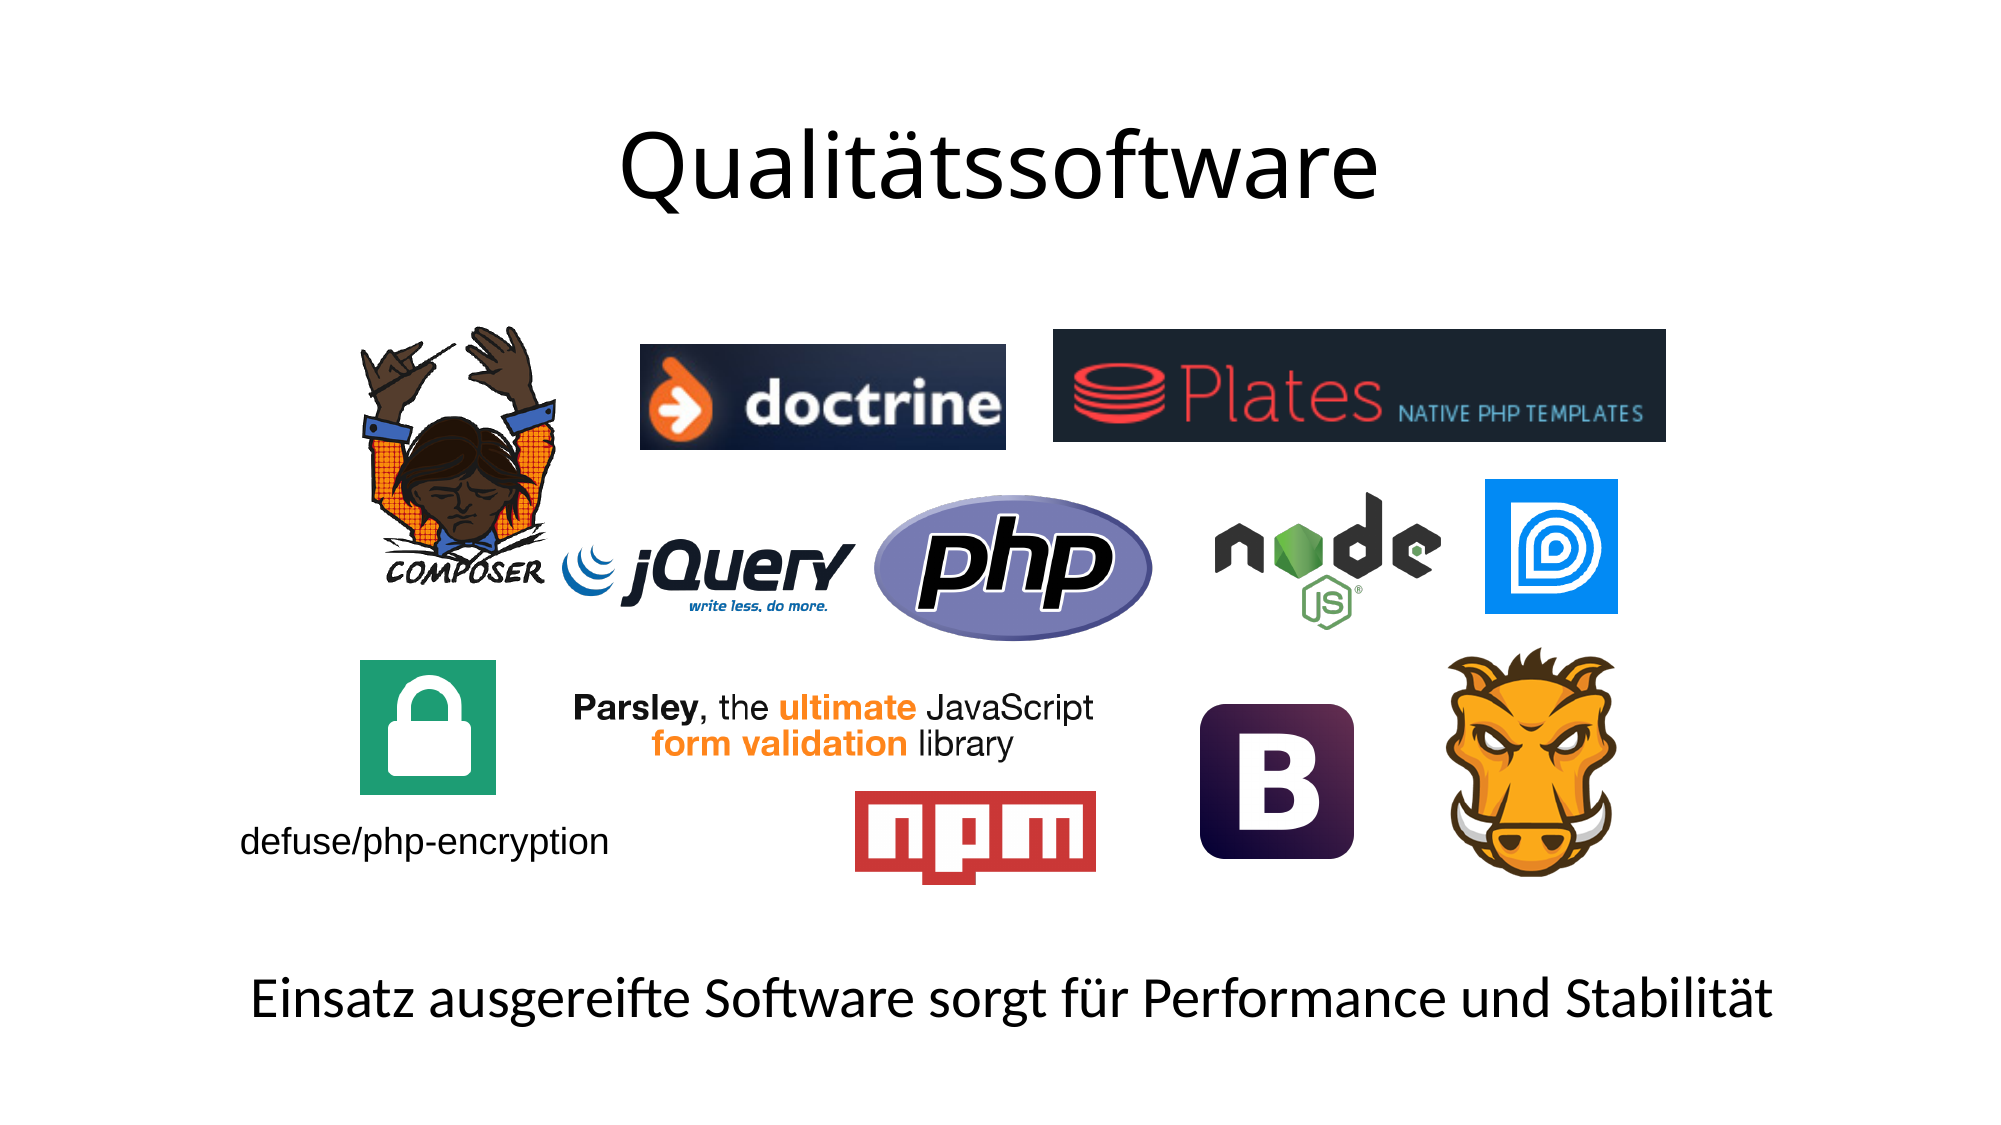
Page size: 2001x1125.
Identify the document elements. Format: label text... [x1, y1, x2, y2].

picture [640, 344, 1006, 451]
picture [1410, 638, 1657, 886]
picture [360, 326, 556, 586]
picture [562, 539, 856, 612]
text_box defuse/php-encryption [225, 813, 625, 871]
title Qualitätssoftware [137, 59, 1863, 278]
picture [1215, 492, 1441, 631]
list Einsatz ausgereifte Software sorgt für Performance und Stabilität [165, 960, 1891, 1066]
picture [360, 660, 496, 796]
picture [1485, 479, 1618, 615]
picture [855, 791, 1096, 886]
picture [870, 491, 1156, 646]
picture [567, 689, 1096, 763]
picture [1200, 704, 1354, 859]
picture [1053, 329, 1666, 442]
